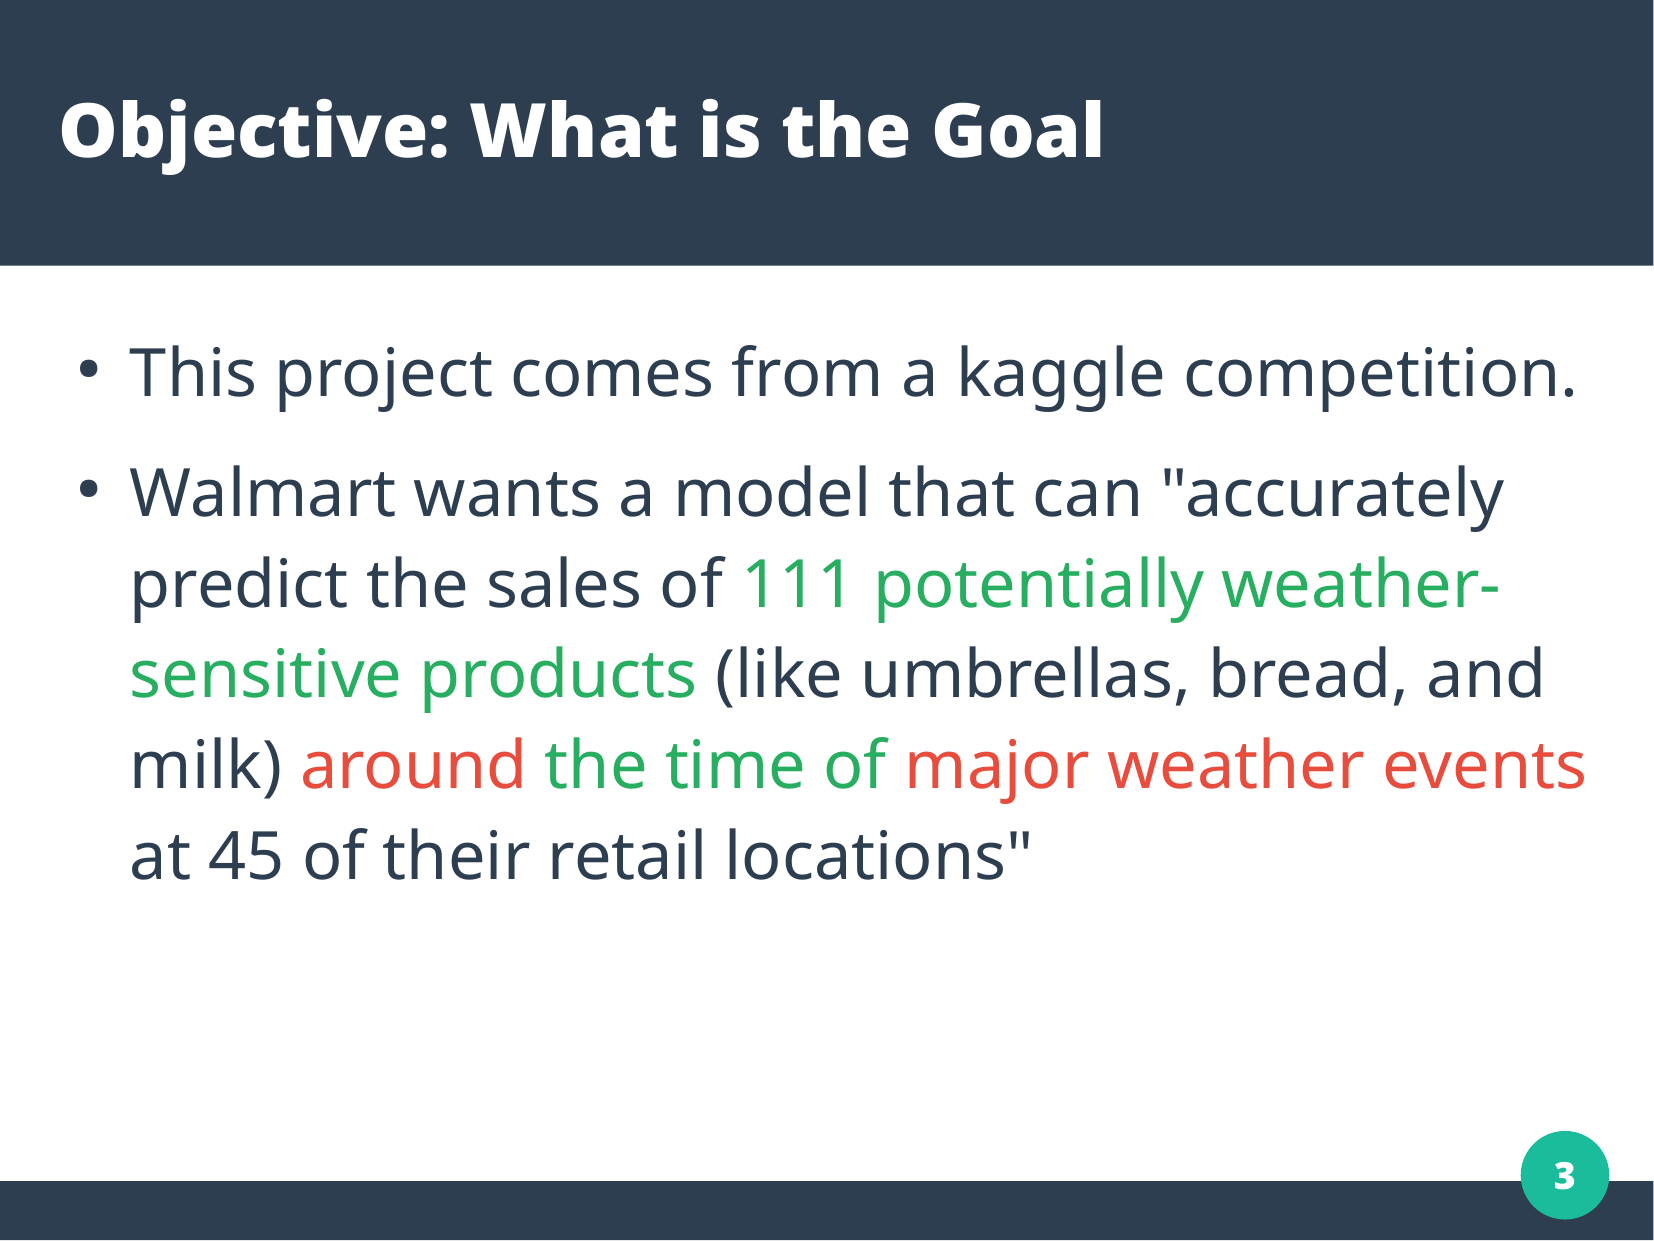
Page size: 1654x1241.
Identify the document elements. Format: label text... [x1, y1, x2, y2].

list This project comes from a kaggle competition. Walmart wants a model that can "accurately predict the sales of 111 potentially weather-sensitive products (like umbrellas, bread, and milk) around the time of major weather events at 45 of their retail locations" [59, 324, 1595, 1152]
title Objective: What is the Goal [59, 49, 1595, 207]
